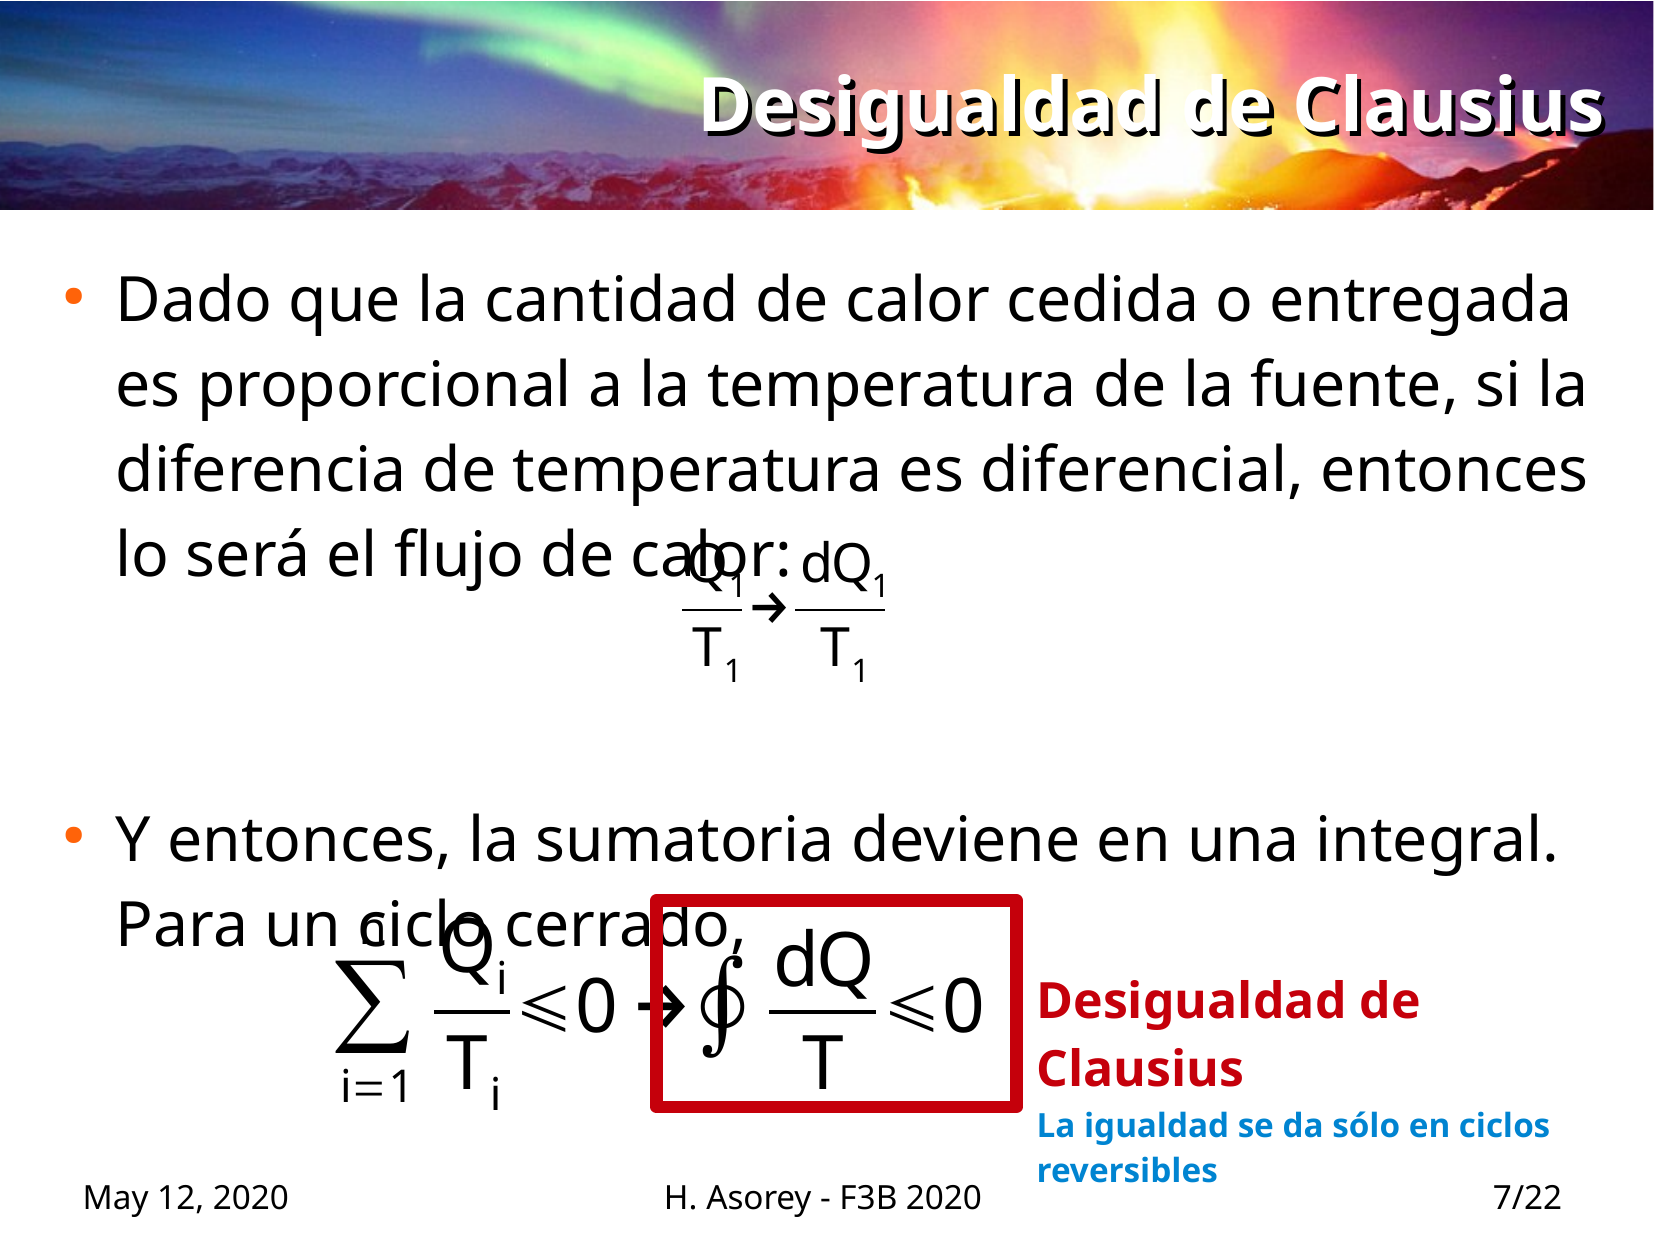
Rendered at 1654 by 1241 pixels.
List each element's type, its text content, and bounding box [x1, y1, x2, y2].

list Dado que la cantidad de calor cedida o entregada es proporcional a la temperatura de la fuente, si la diferencia de temperatura es diferencial, entonces lo será el flujo de calor: Y entonces, la sumatoria deviene en una integral. Para un ciclo cerrado, [45, 255, 1606, 1156]
chart [323, 900, 1003, 1122]
chart [674, 530, 895, 691]
chart [663, 907, 1003, 1101]
title Desigualdad de Clausius [45, 15, 1606, 191]
picture [0, 1, 1654, 210]
text_box Desigualdad de Clausius La igualdad se da sólo en ciclos reversibles [1021, 957, 1598, 1115]
